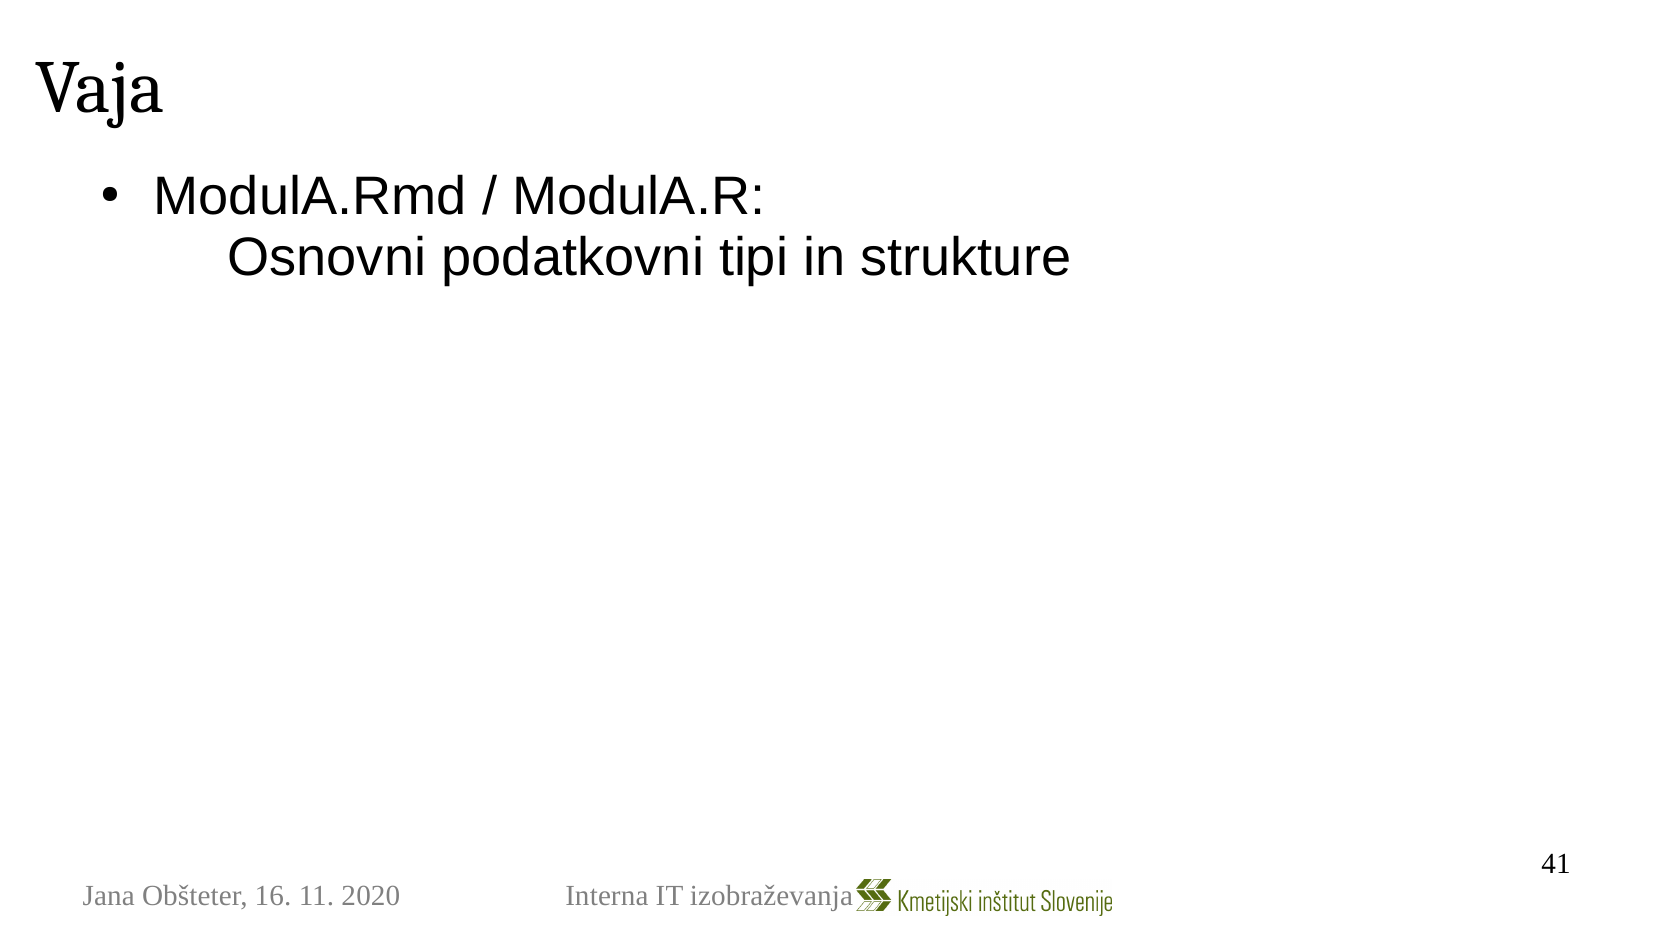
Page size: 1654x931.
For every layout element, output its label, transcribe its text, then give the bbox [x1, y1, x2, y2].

title Vaja [35, 21, 1524, 154]
picture [856, 879, 1112, 916]
list ModulA.Rmd / ModulA.R: Osnovni podatkovni tipi in strukture [82, 165, 1642, 827]
